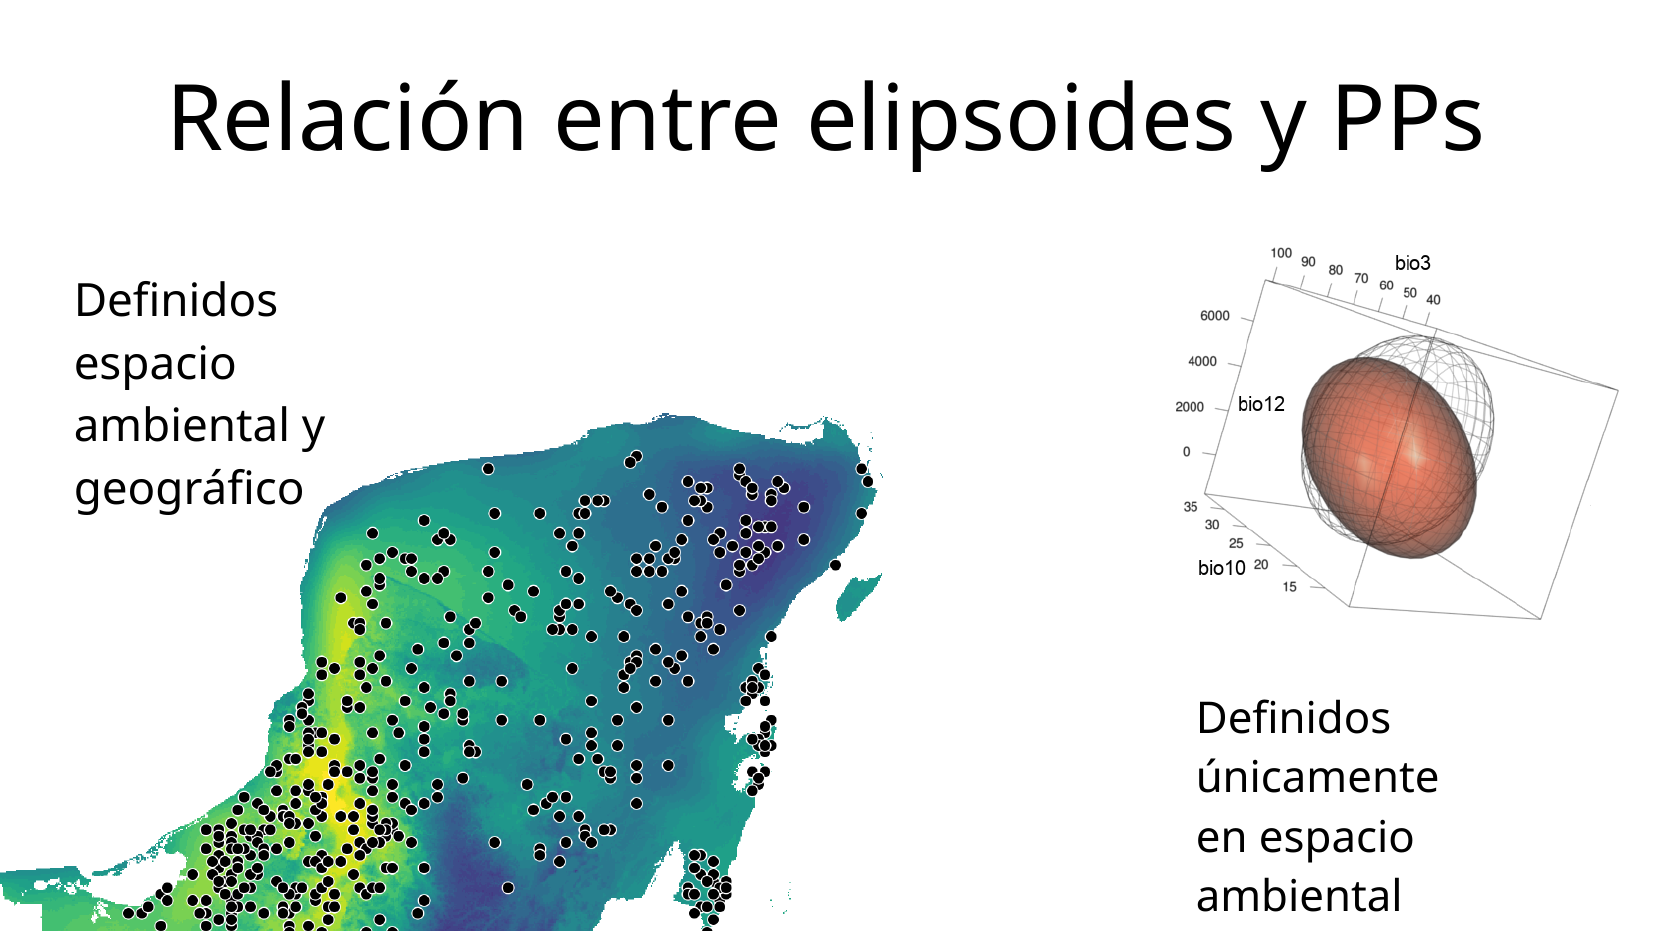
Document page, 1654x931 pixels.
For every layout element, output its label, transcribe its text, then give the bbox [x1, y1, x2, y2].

text_box Definidos espacio ambiental y geográfico [59, 260, 370, 459]
title Relación entre elipsoides y PPs [82, 37, 1571, 193]
picture [1139, 236, 1625, 628]
picture [0, 408, 904, 931]
text_box Definidos únicamente en espacio ambiental [1181, 679, 1492, 869]
